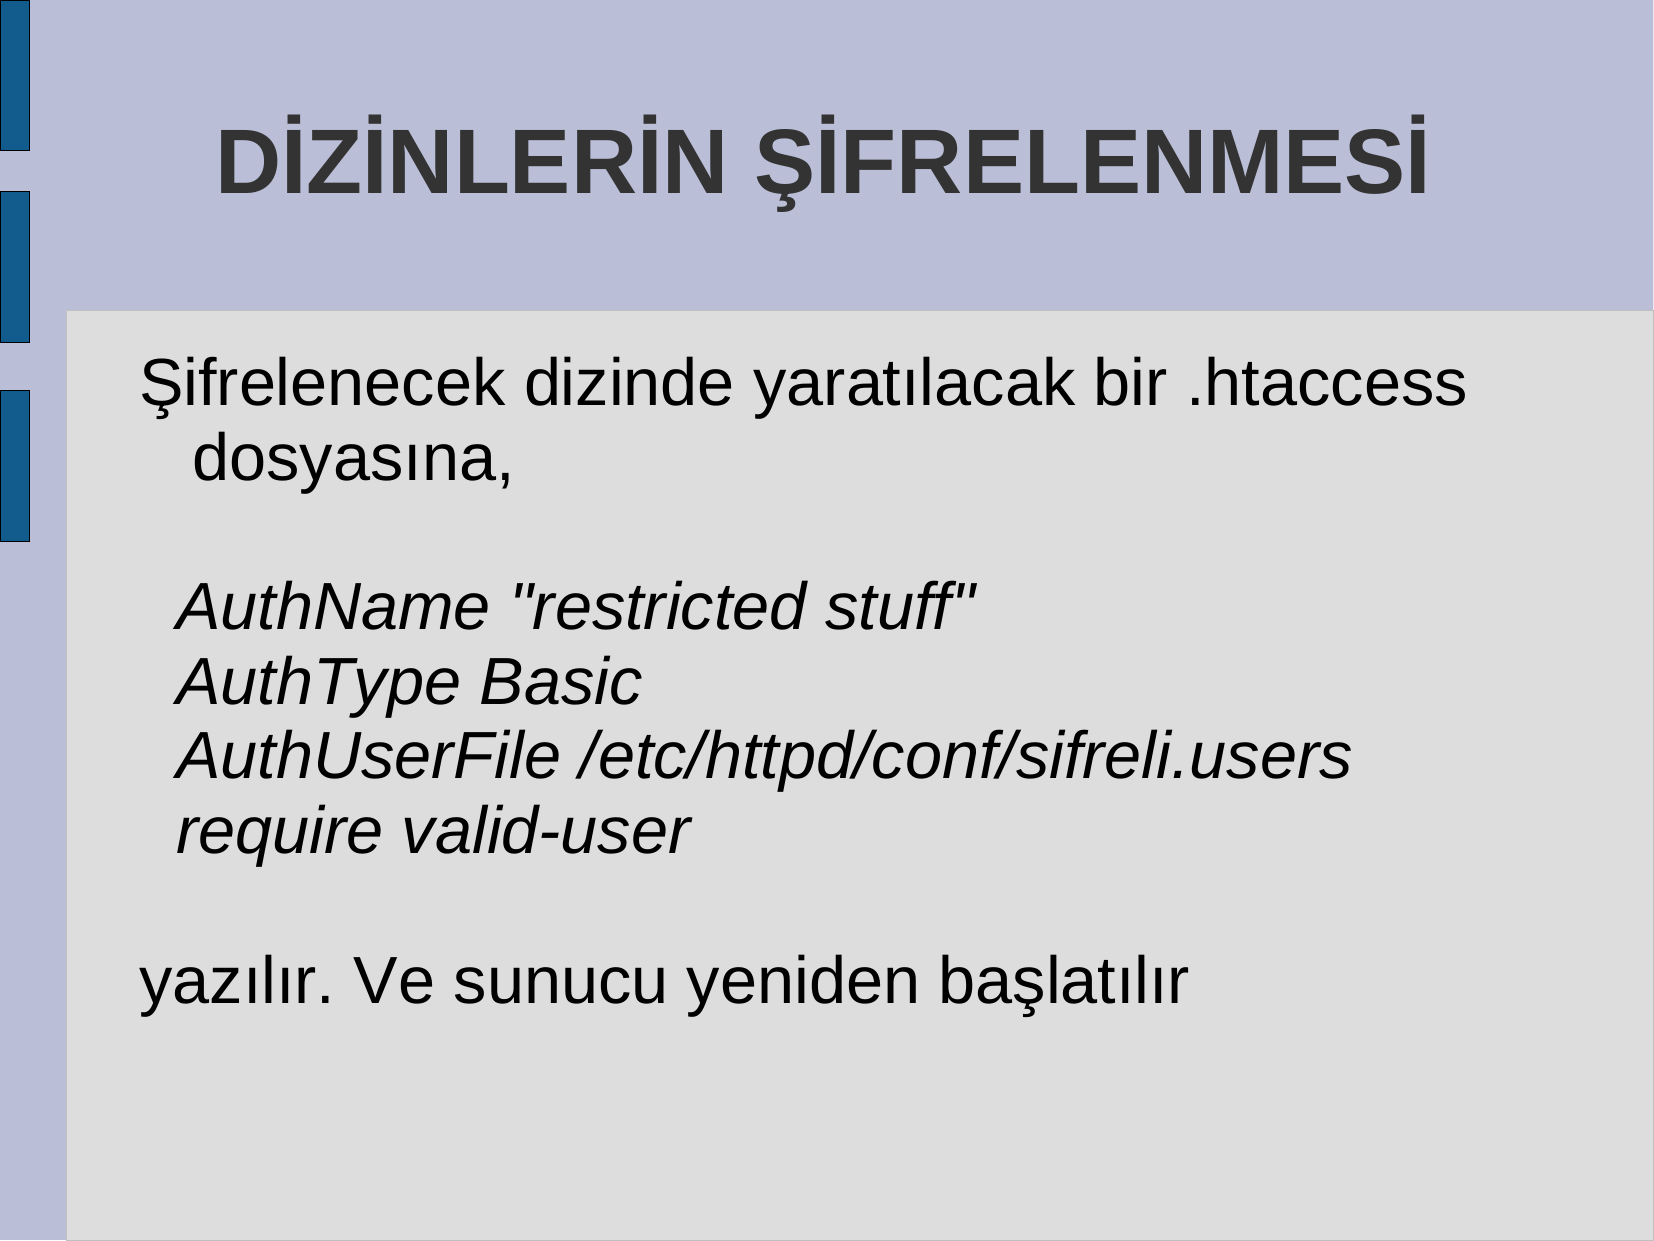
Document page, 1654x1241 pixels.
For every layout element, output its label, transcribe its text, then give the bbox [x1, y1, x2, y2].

list Şifrelenecek dizinde yaratılacak bir .htaccess dosyasına, AuthName "restricted stuff" AuthType Basic AuthUserFile /etc/httpd/conf/sifreli.users require valid-user yazılır. Ve sunucu yeniden başlatılır [121, 344, 1534, 1127]
title DİZİNLERİN ŞİFRELENMESİ [118, 58, 1531, 266]
